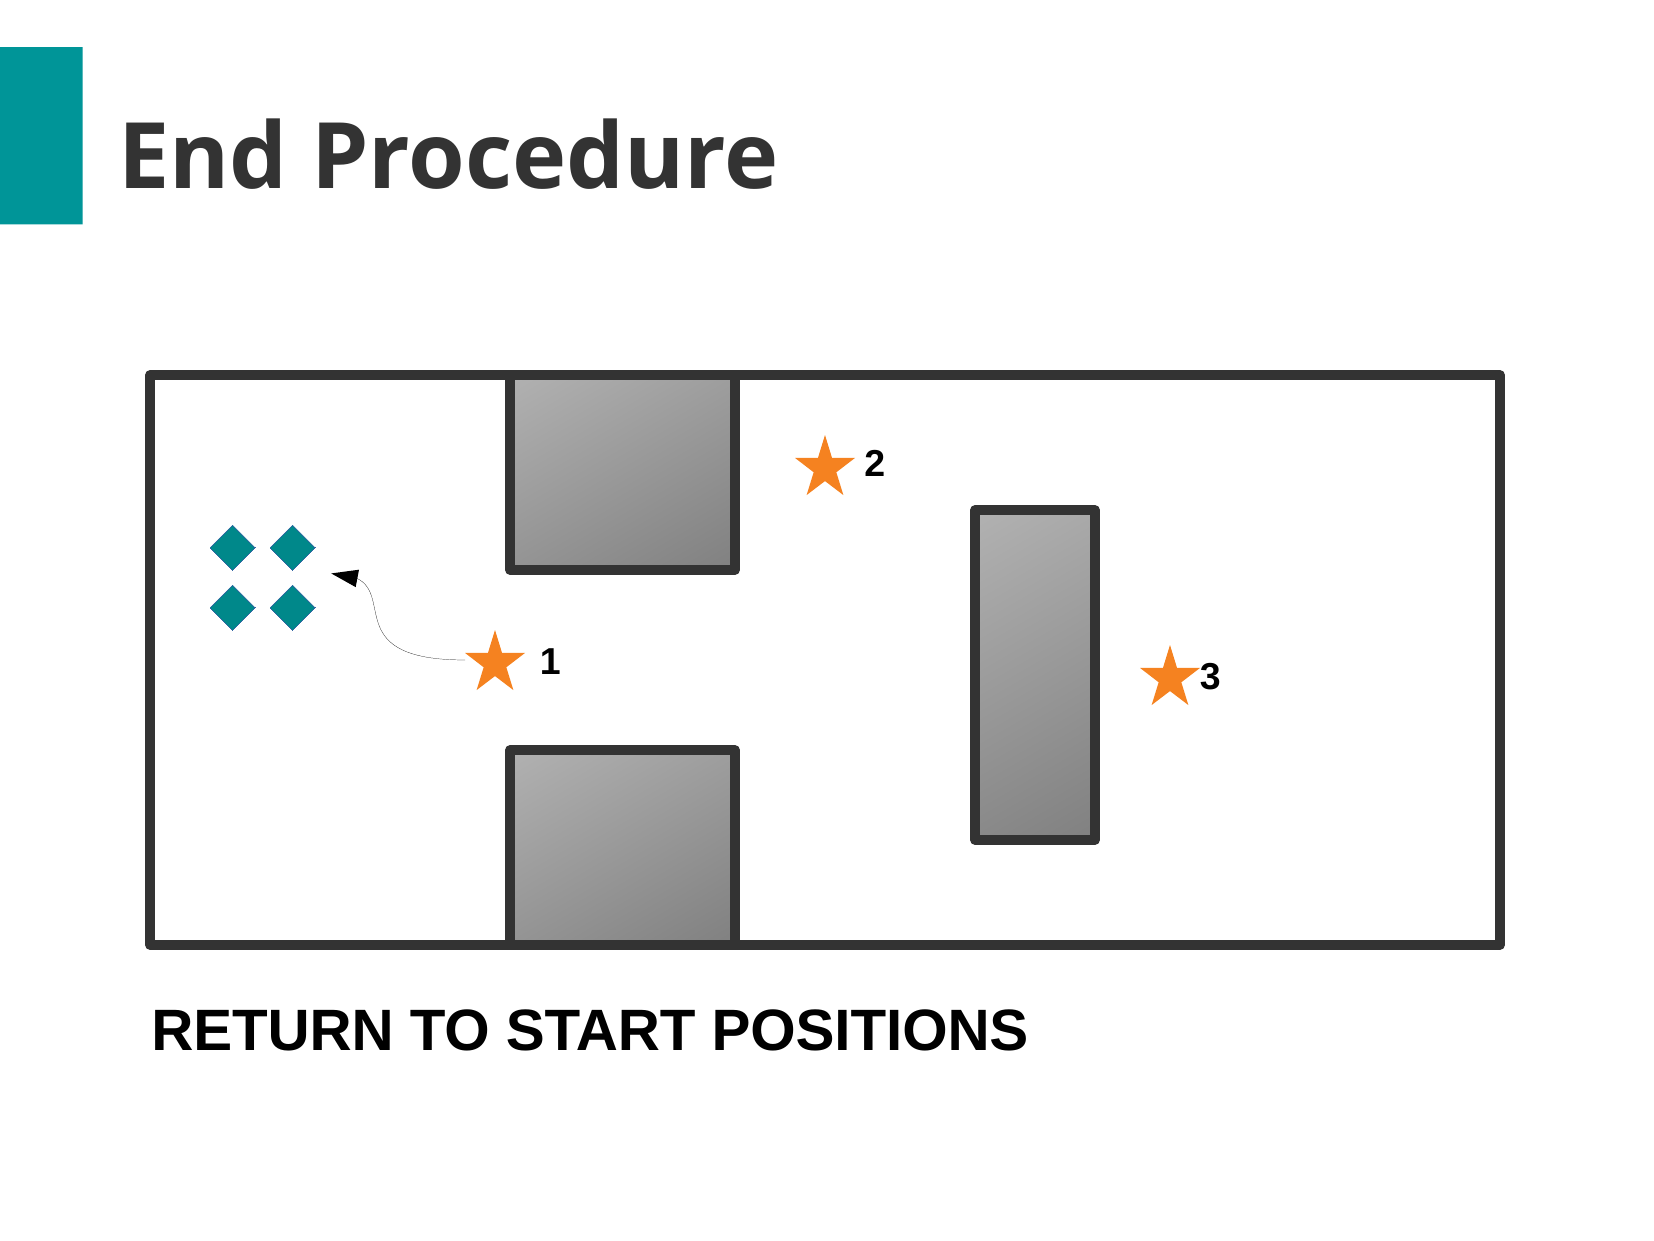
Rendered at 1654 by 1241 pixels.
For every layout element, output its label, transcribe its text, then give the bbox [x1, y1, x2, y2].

text_box [465, 630, 525, 691]
text_box [510, 750, 736, 946]
text_box 3 [1185, 648, 1236, 706]
text_box [510, 375, 736, 571]
text_box RETURN TO START POSITIONS [136, 990, 1044, 1070]
text_box [975, 510, 1096, 841]
text_box [270, 525, 316, 571]
text_box [210, 585, 256, 631]
text_box 2 [849, 435, 901, 492]
text_box [795, 435, 849, 496]
title End Procedure [118, 49, 1571, 257]
text_box [1140, 645, 1185, 706]
text_box [270, 585, 316, 631]
text_box 1 [525, 633, 576, 691]
text_box [210, 525, 256, 571]
